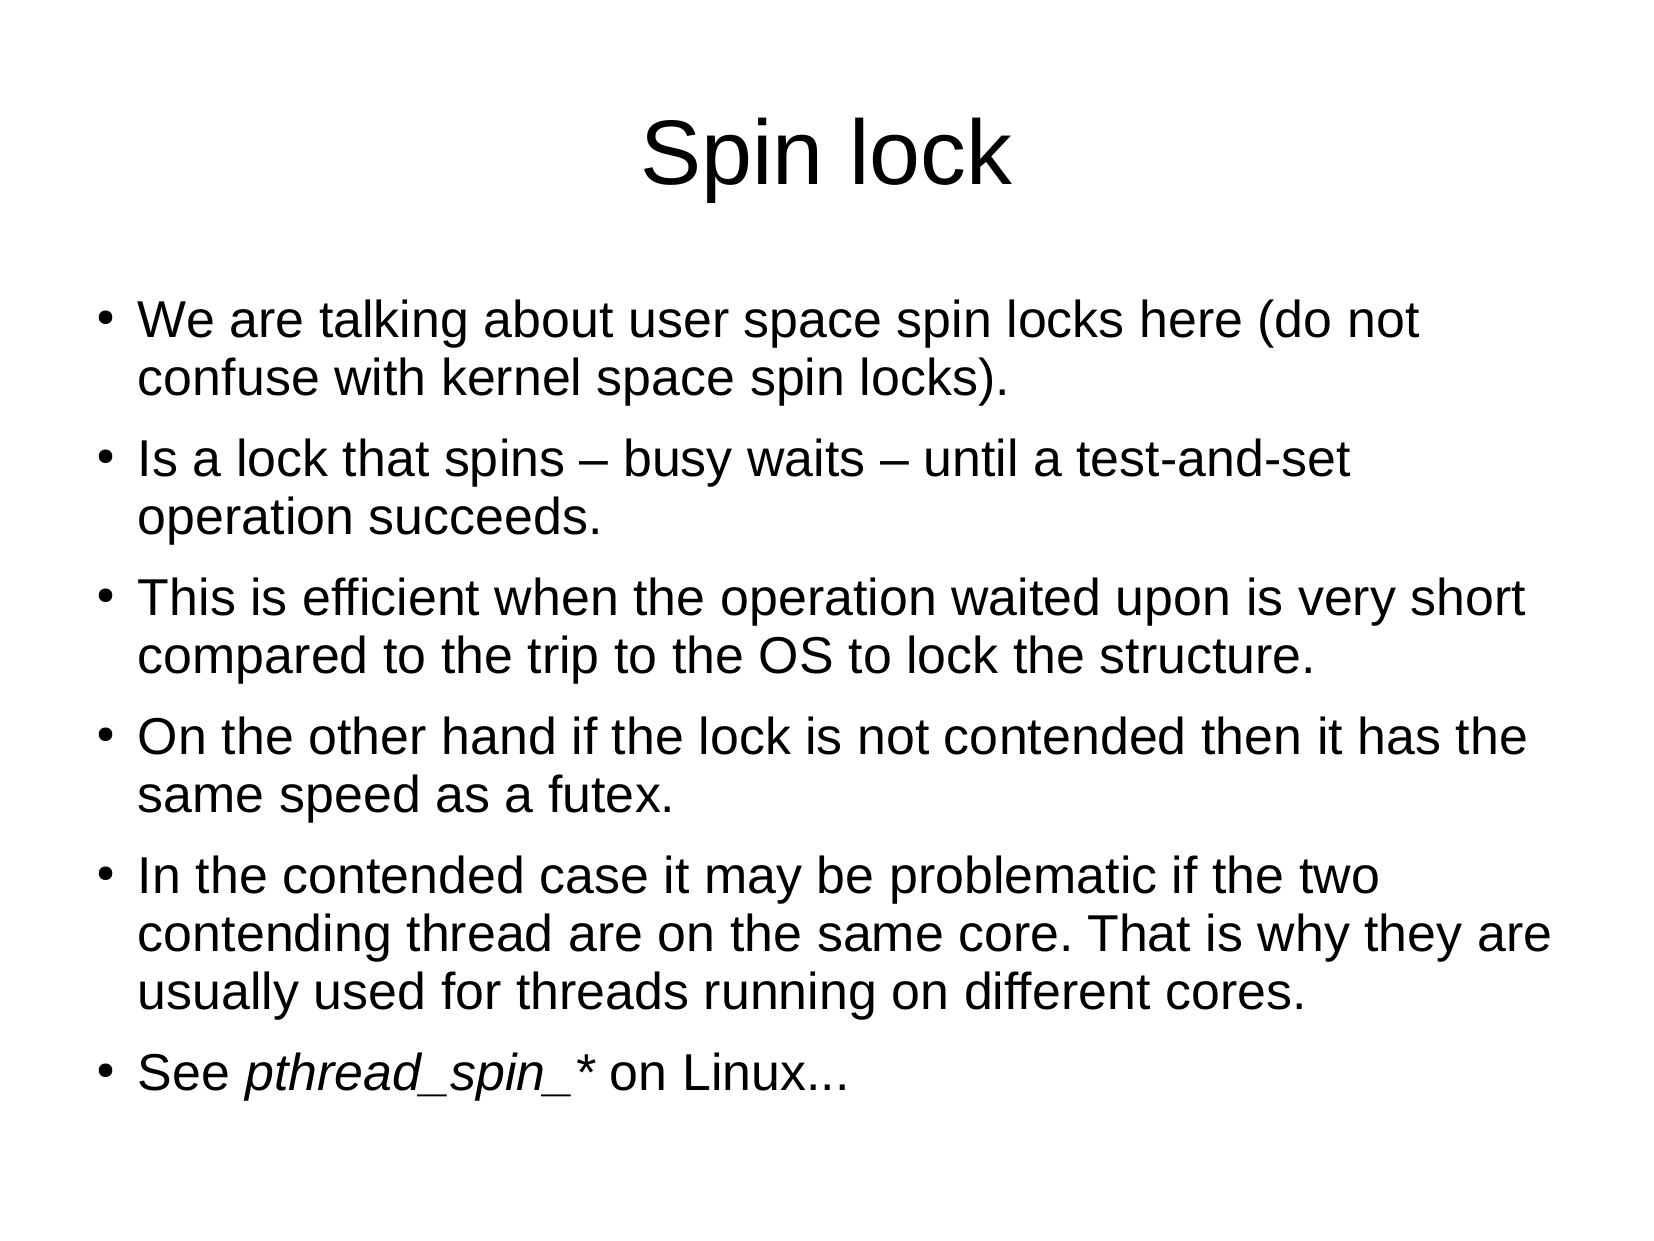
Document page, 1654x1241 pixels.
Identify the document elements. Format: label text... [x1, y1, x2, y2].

list We are talking about user space spin locks here (do not confuse with kernel space spin locks). Is a lock that spins – busy waits – until a test-and-set operation succeeds. This is efficient when the operation waited upon is very short compared to the trip to the OS to lock the structure. On the other hand if the lock is not contended then it has the same speed as a futex. In the contended case it may be problematic if the two contending thread are on the same core. That is why they are usually used for threads running on different cores. See pthread_spin_* on Linux... [82, 290, 1571, 1109]
title Spin lock [82, 49, 1571, 257]
